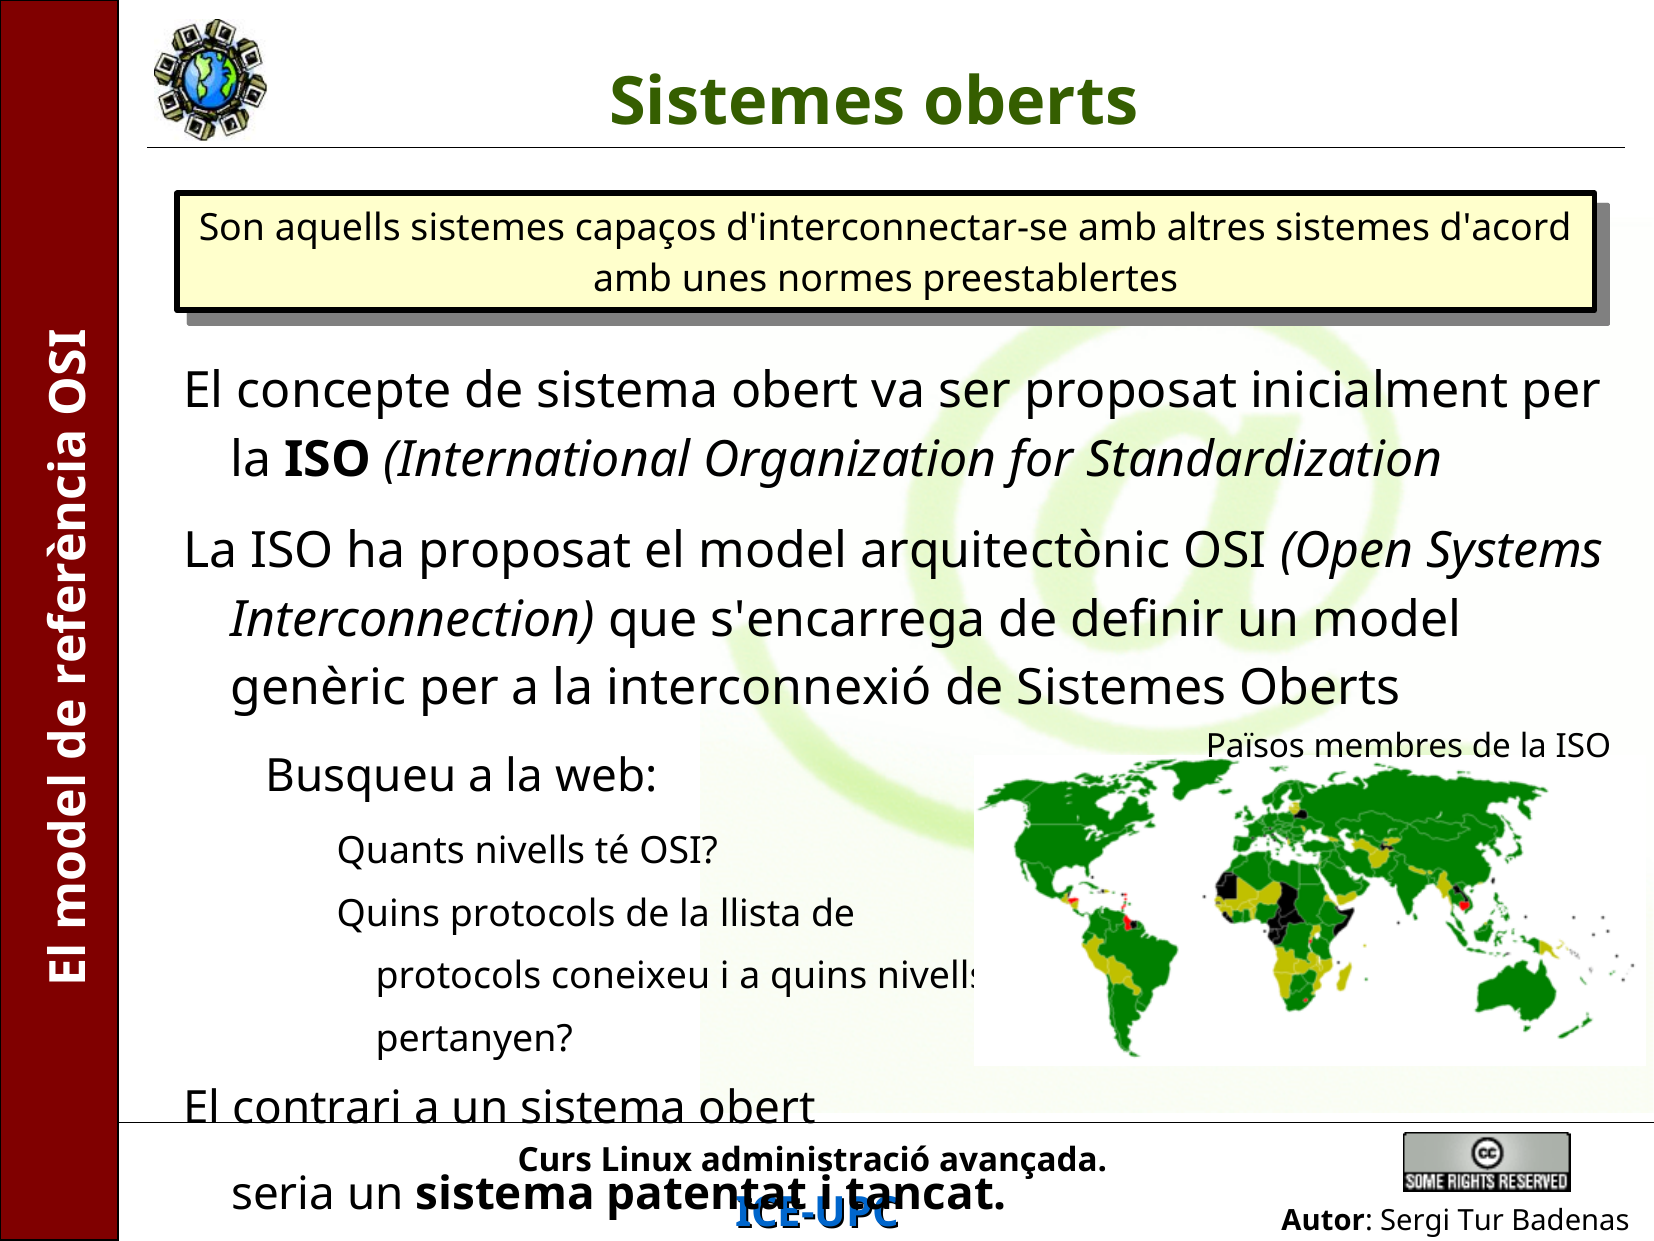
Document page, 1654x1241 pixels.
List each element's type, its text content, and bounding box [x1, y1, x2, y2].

picture [705, 1101, 719, 1113]
text_box Països membres de la ISO [1191, 714, 1619, 763]
picture [761, 1101, 773, 1108]
text_box Son aquells sistemes capaços d'interconnectar-se amb altres sistemes d'acord amb unes normes preestablertes [177, 193, 1595, 284]
picture [154, 19, 268, 49]
picture [1403, 1132, 1571, 1192]
title Sistemes oberts [129, 49, 1619, 148]
picture [734, 1101, 747, 1113]
picture [700, 217, 1654, 1113]
list El concepte de sistema obert va ser proposat inicialment per la ISO (International Organization for Standardization La ISO ha proposat el model arquitectònic OSI (Open Systems Interconnection) que s'encarrega de definir un model genèric per a la interconnexió de Sistemes Oberts Busqueu a la web: Quants nivells té OSI? Quins protocols de la llista de protocols coneixeu i a quins nivells pertanyen? El contrari a un sistema obert seria un sistema patentat i tancat. [88, 354, 1636, 1078]
